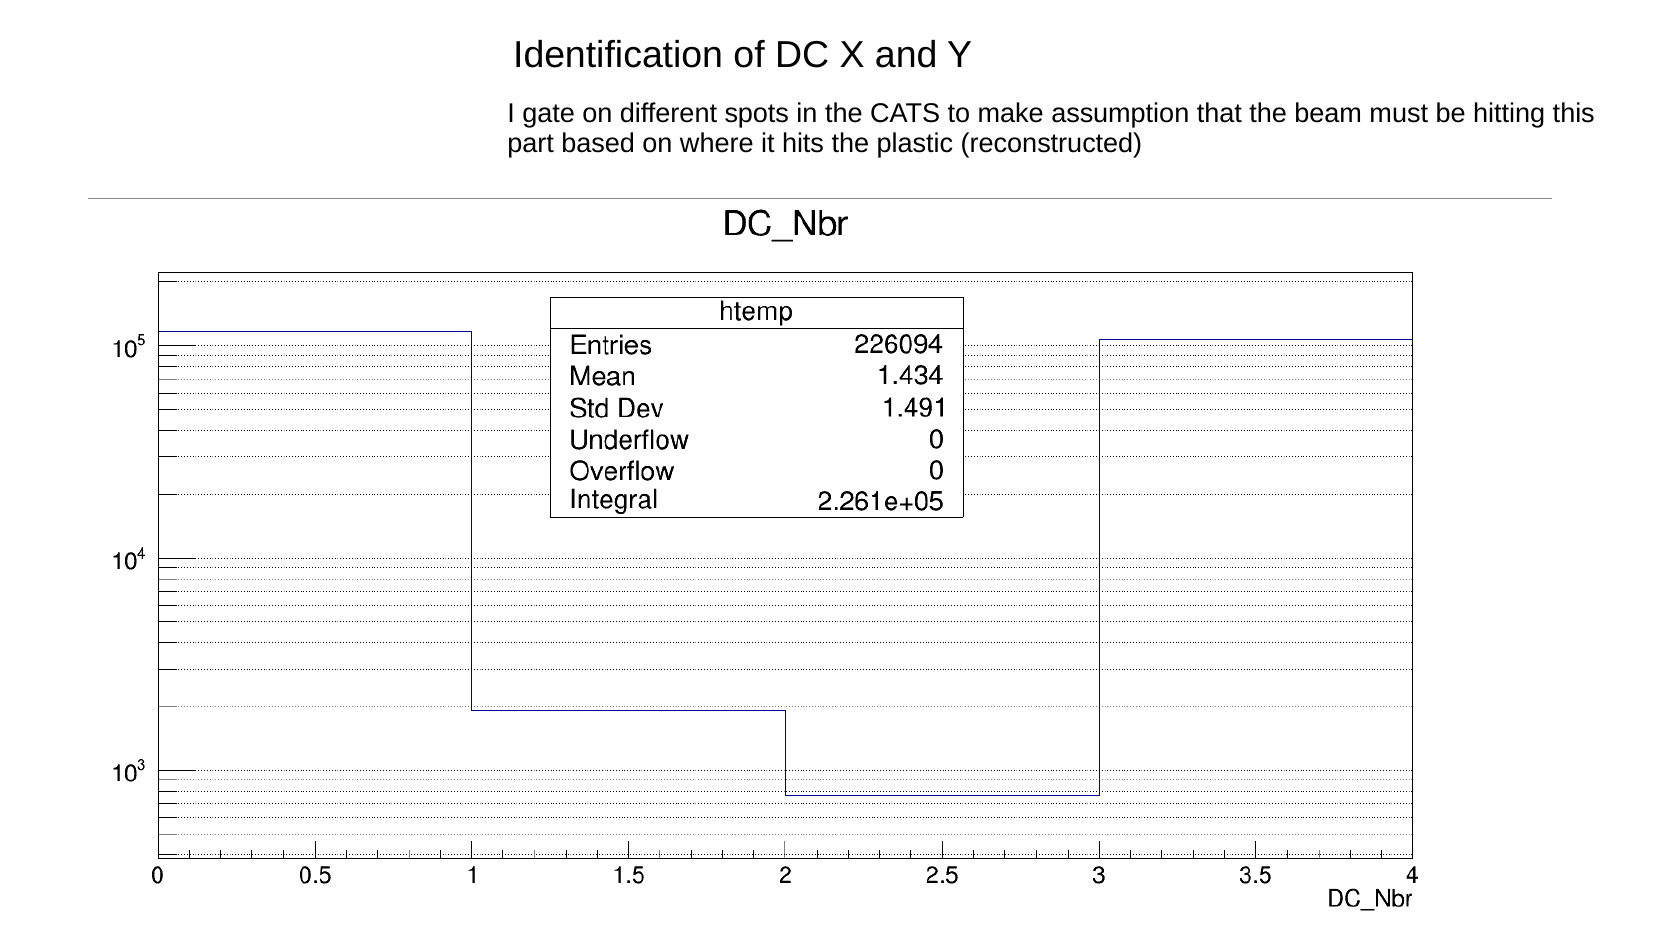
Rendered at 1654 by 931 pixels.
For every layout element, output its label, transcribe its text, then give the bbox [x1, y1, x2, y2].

text_box I gate on different spots in the CATS to make assumption that the beam must be hitting this part based on where it hits the plastic (reconstructed) [492, 90, 1651, 166]
picture [88, 198, 1552, 925]
text_box Identification of DC X and Y [498, 25, 1136, 83]
